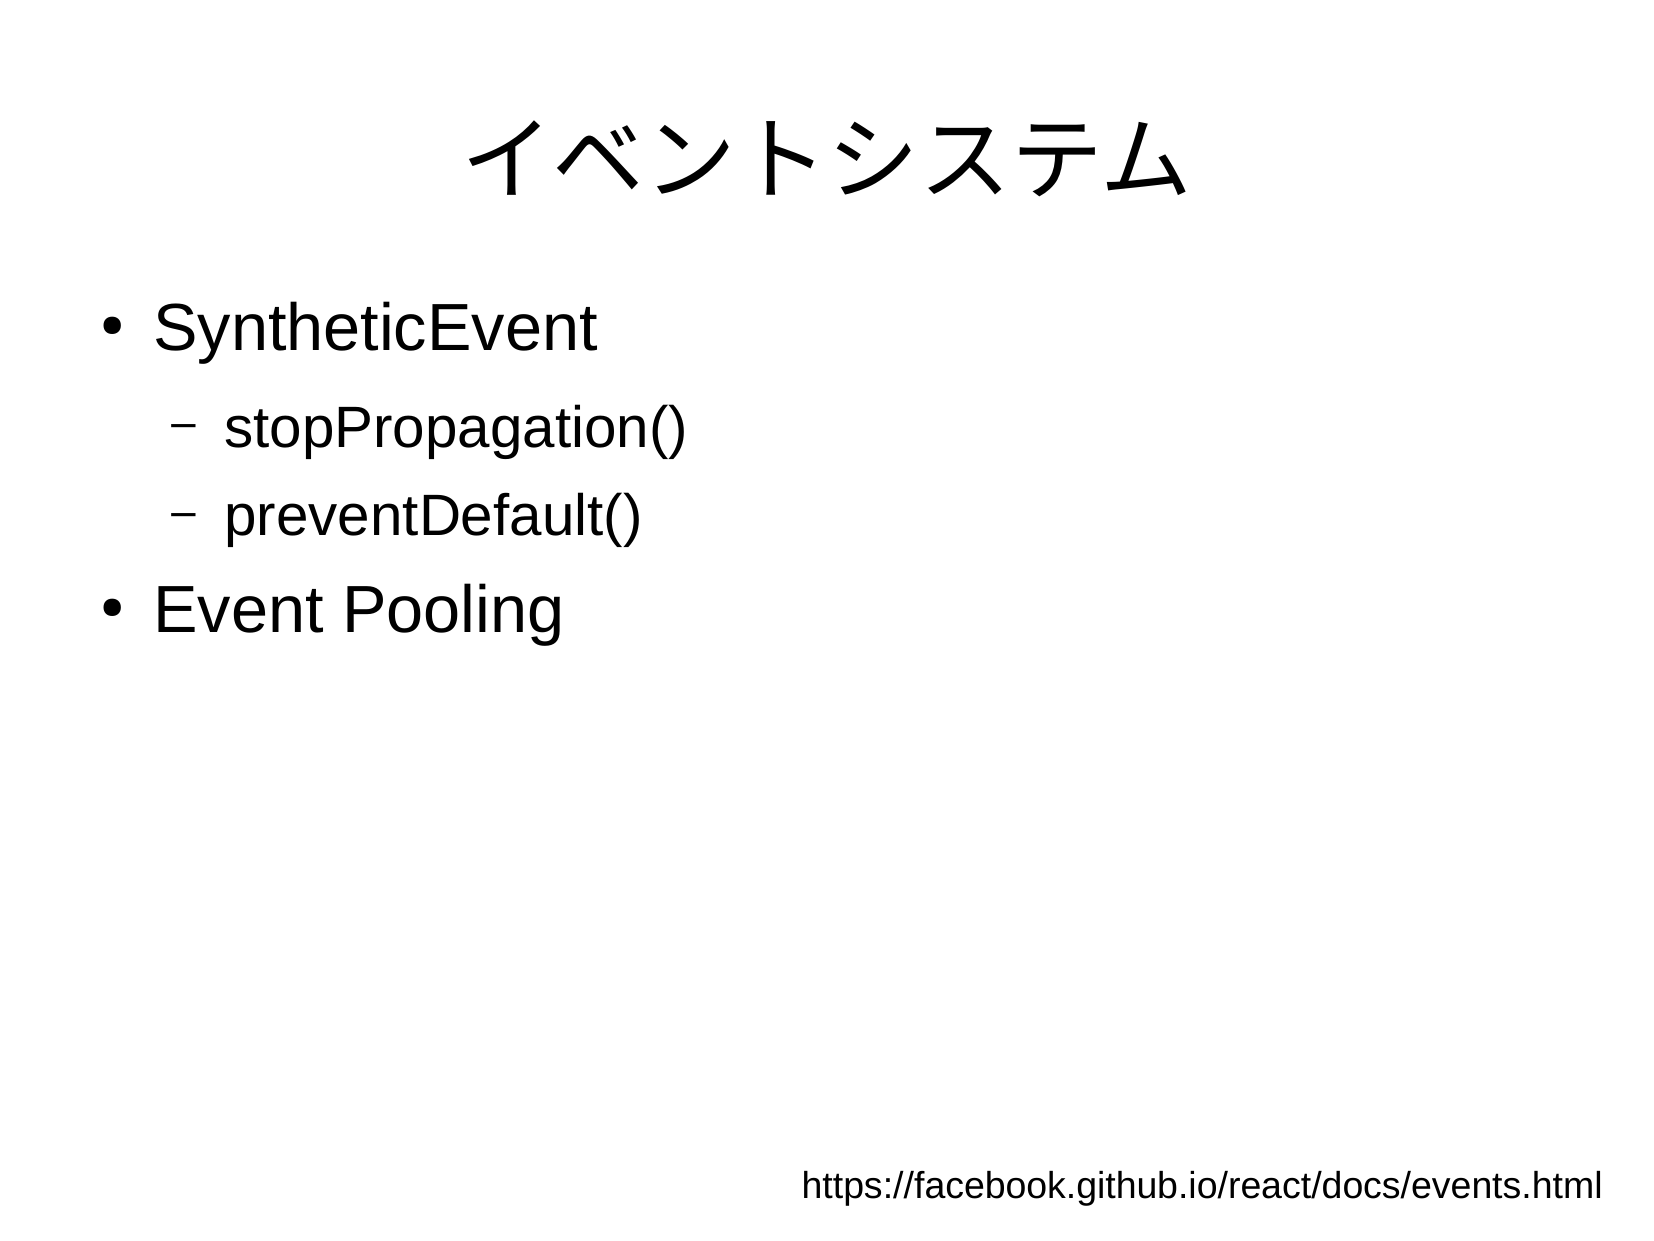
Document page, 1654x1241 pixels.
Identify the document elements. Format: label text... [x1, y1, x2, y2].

title イベントシステム [82, 49, 1571, 257]
list SyntheticEvent stopPropagation() preventDefault() Event Pooling [82, 290, 1571, 1010]
text_box https://facebook.github.io/react/docs/events.html [716, 1157, 1619, 1215]
